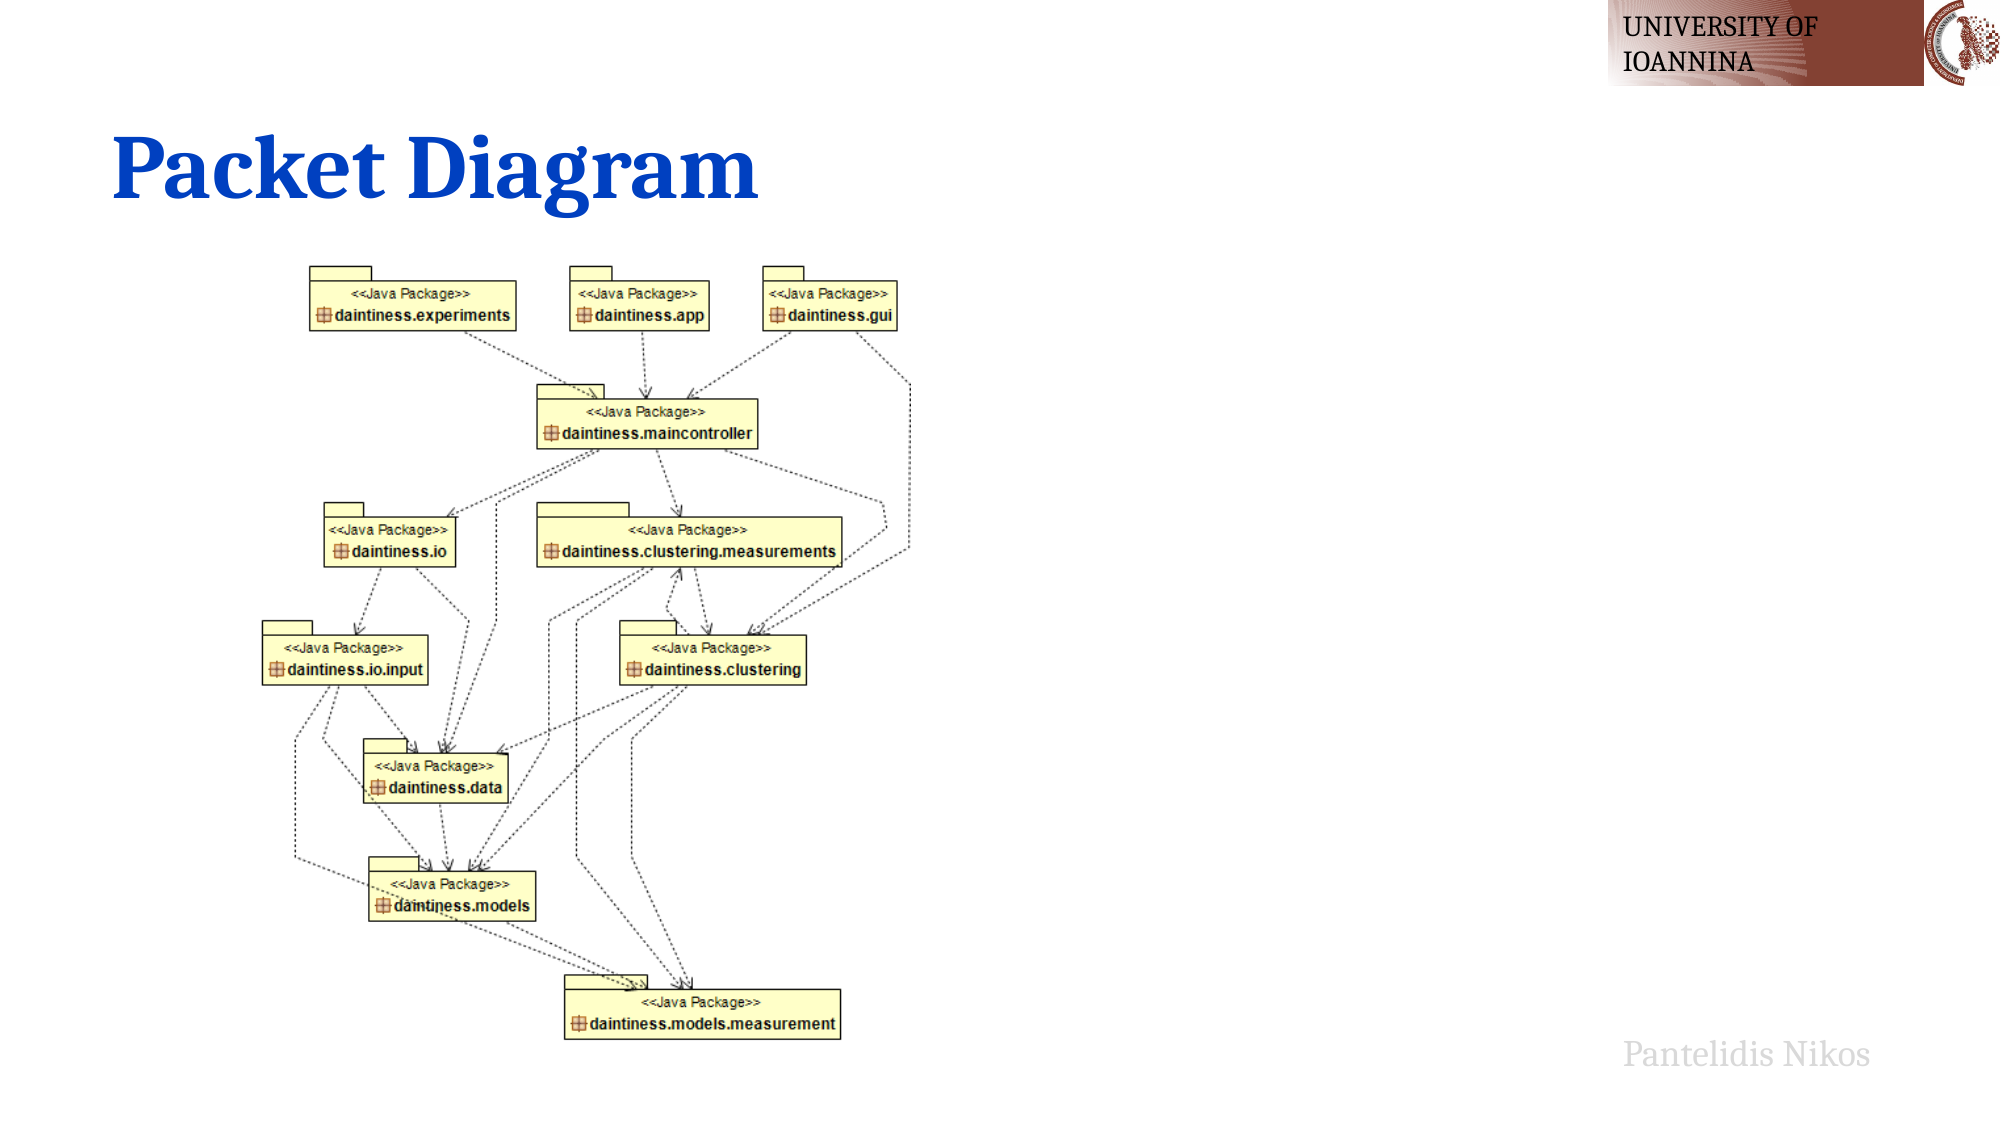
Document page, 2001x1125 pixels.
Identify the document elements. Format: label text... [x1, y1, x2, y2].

text_box Packet Diagram [96, 112, 1428, 225]
picture [258, 262, 911, 1044]
picture [1924, 0, 2001, 86]
